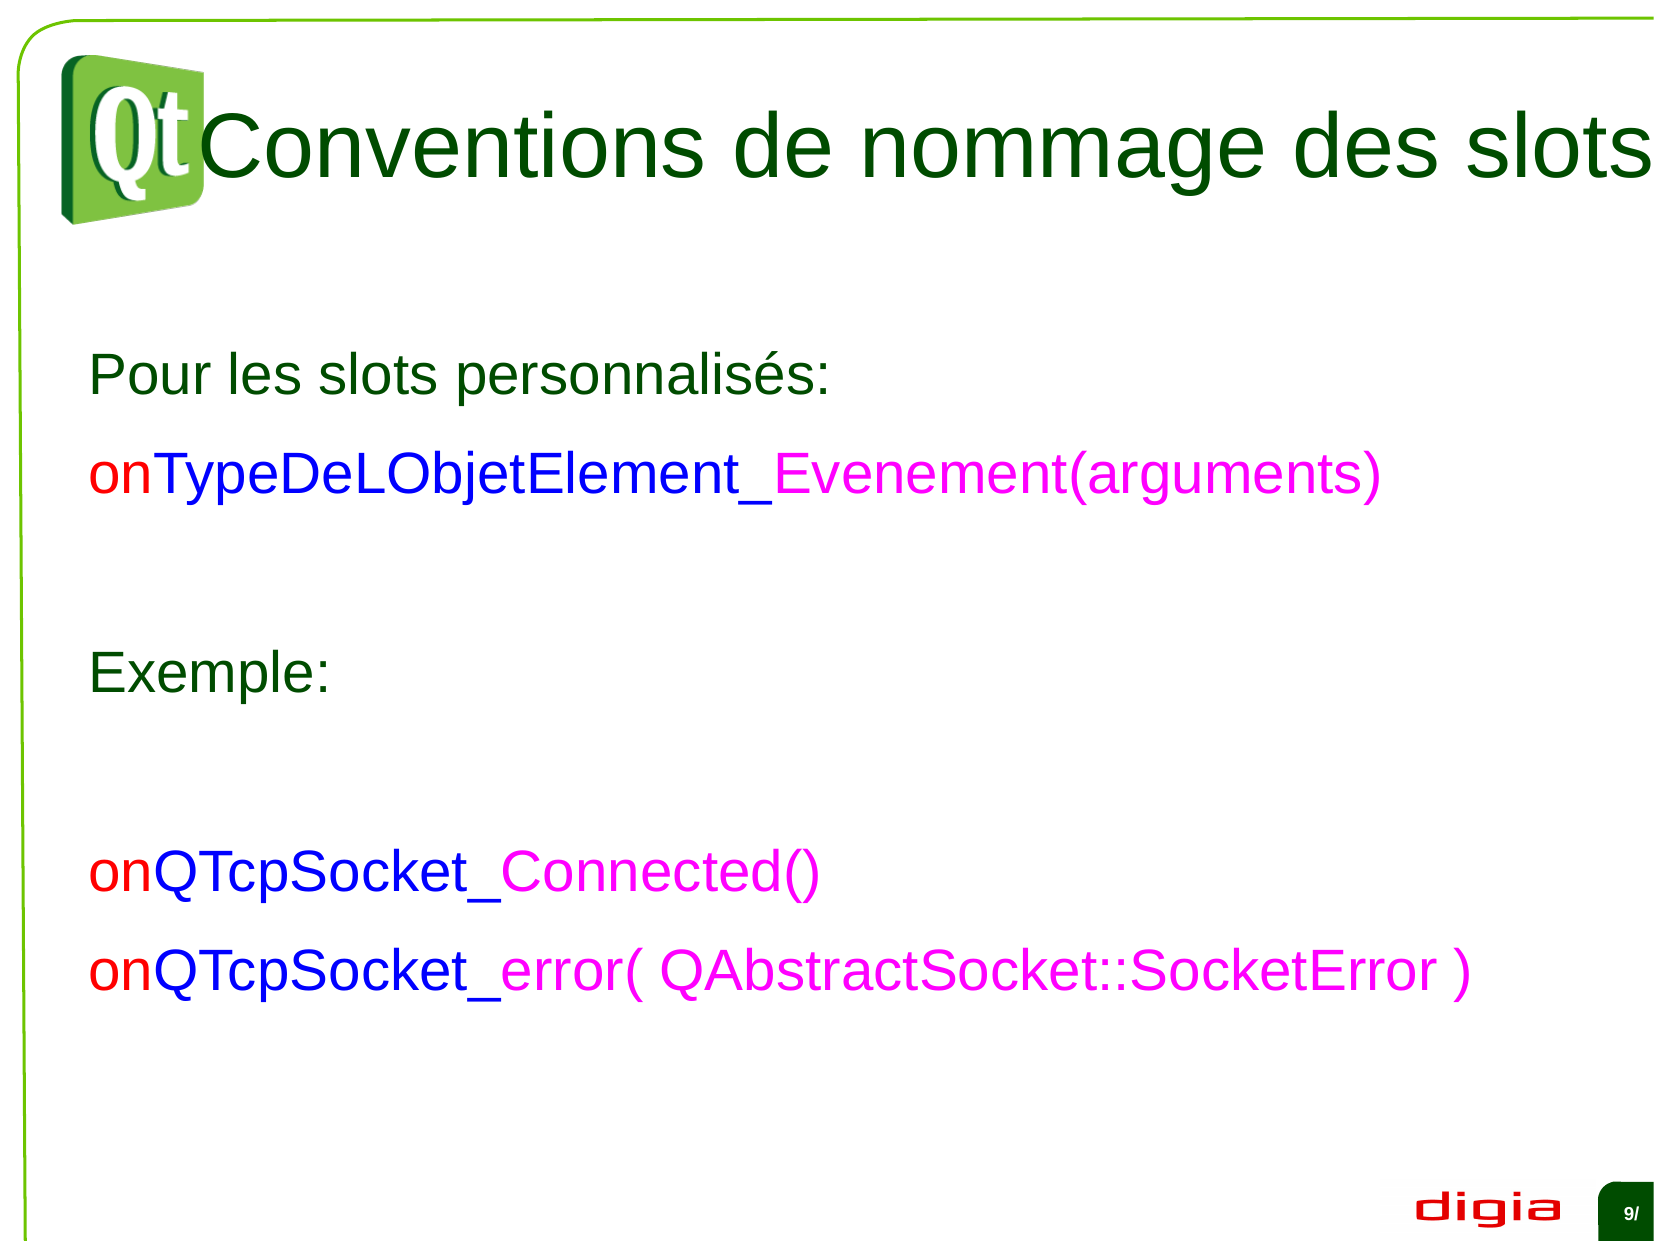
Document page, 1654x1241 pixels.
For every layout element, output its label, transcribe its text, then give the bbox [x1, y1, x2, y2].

title Conventions de nommage des slots [183, 45, 1654, 238]
list Pour les slots personnalisés: onTypeDeLObjetElement_Evenement(arguments) Exemple: onQTcpSocket_Connected() onQTcpSocket_error( QAbstractSocket::SocketError ) [88, 336, 1582, 1156]
